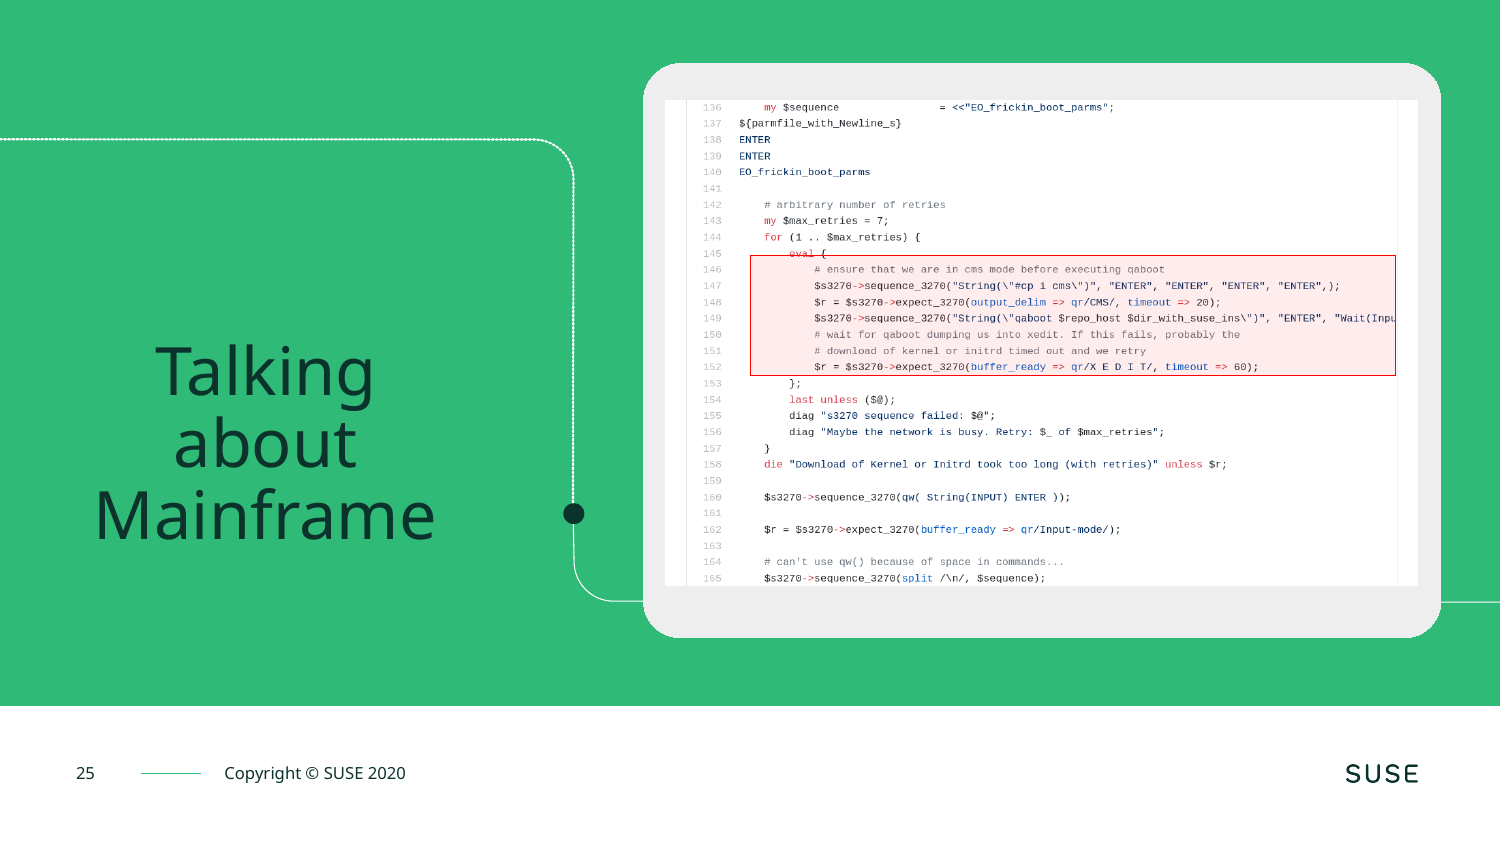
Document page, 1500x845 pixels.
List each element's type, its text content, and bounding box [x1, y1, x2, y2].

text_box [750, 255, 1396, 376]
title Talking about Mainframe [59, 307, 473, 596]
picture [1346, 764, 1418, 783]
picture [665, 100, 1418, 586]
text_box Picture [643, 63, 1441, 638]
